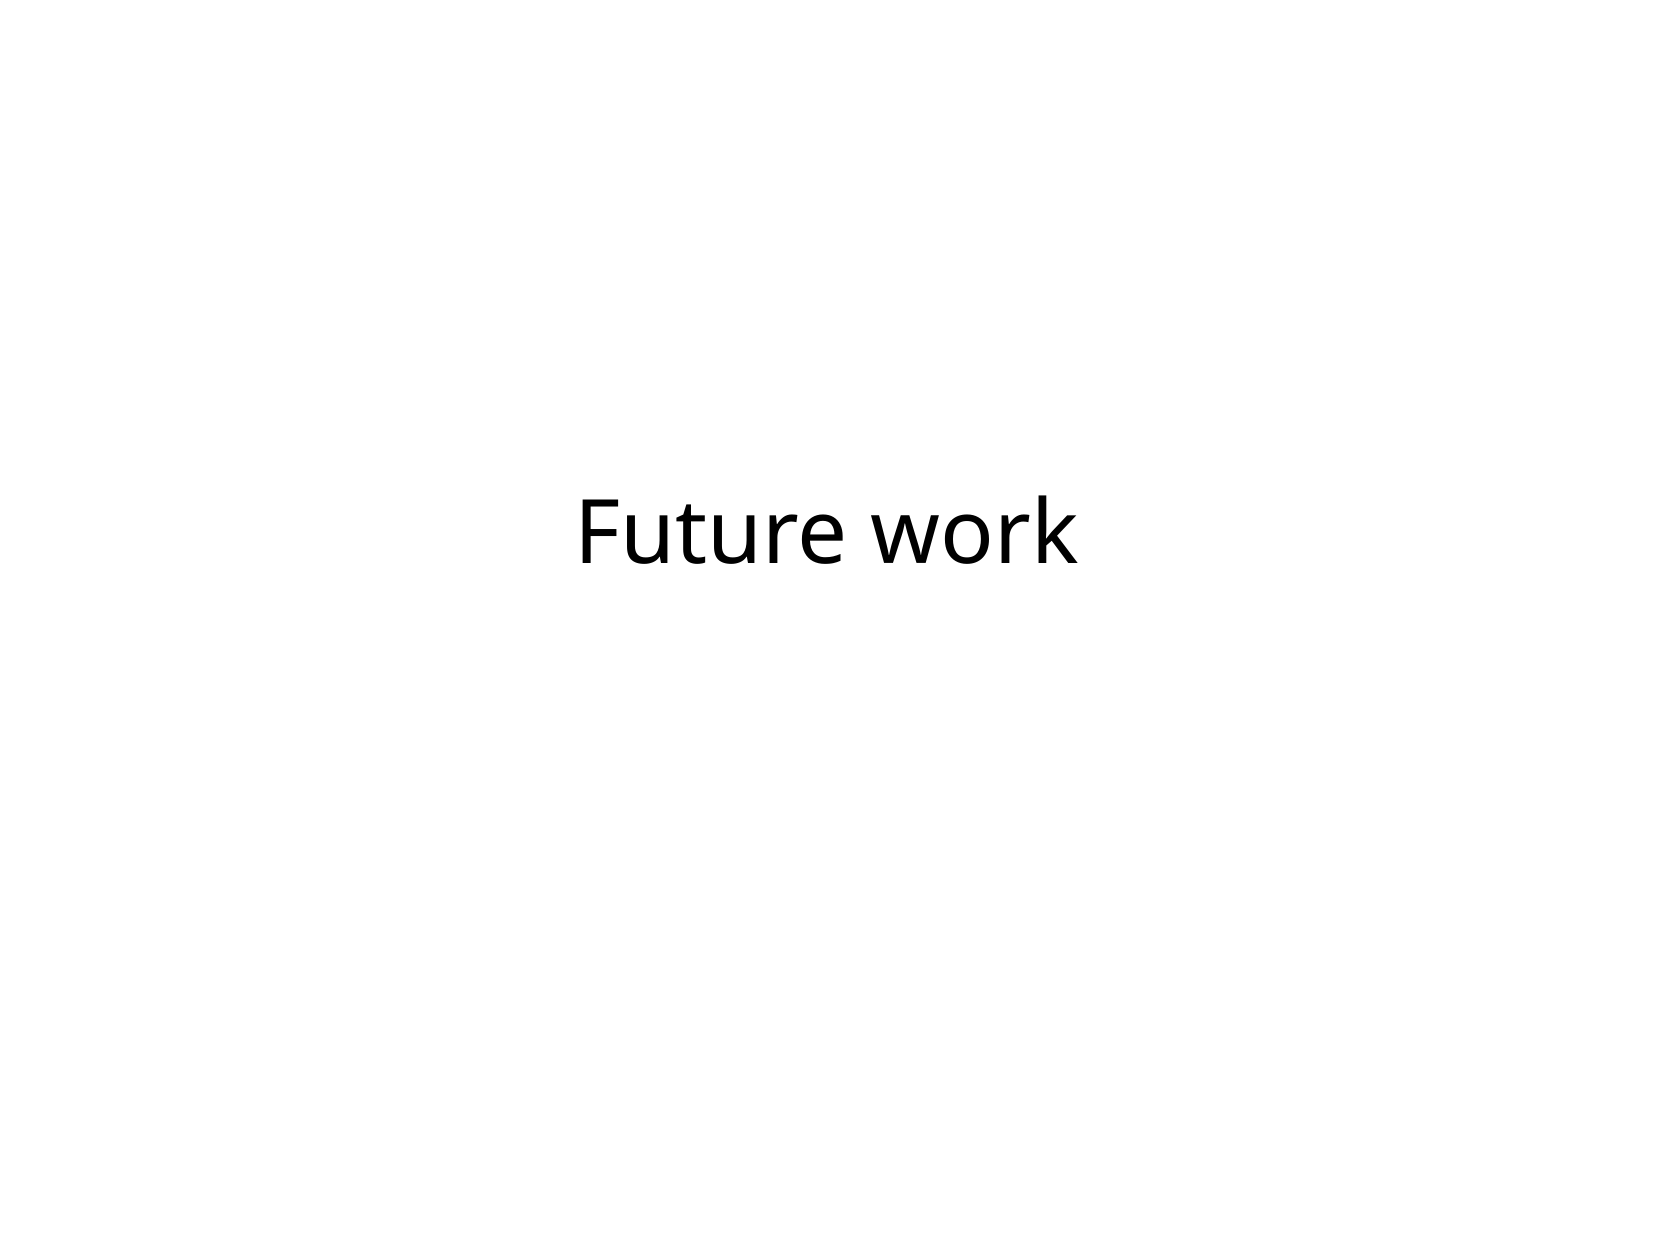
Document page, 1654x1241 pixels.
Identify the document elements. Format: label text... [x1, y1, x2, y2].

subtitle Future work [82, 49, 1571, 1010]
